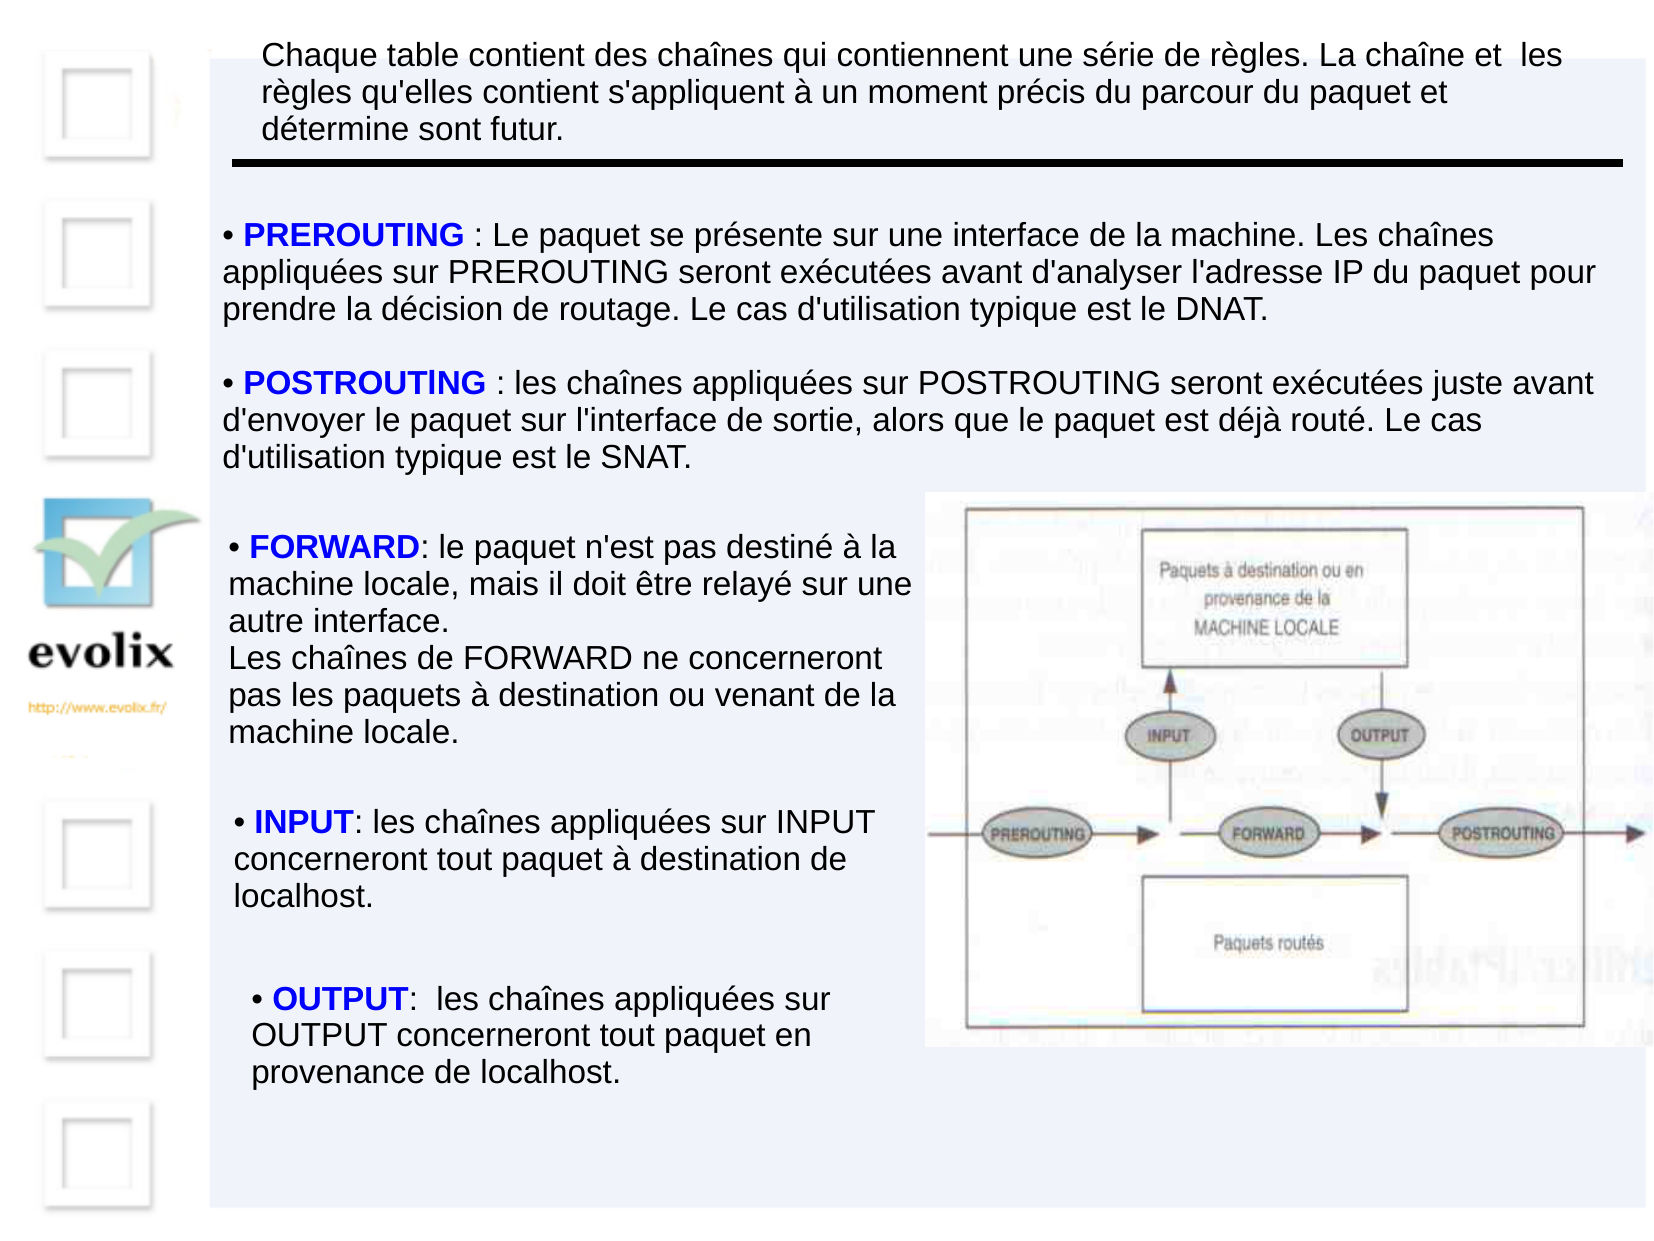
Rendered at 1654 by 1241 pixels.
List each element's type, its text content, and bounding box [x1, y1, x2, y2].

text_box Chaque table contient des chaînes qui contiennent une série de règles. La chaîne et les règles qu'elles contient s'appliquent à un moment précis du parcour du paquet et détermine sont futur. [246, 29, 1611, 156]
text_box • PREROUTING : Le paquet se présente sur une interface de la machine. Les chaînes appliquées sur PREROUTING seront exécutées avant d'analyser l'adresse IP du paquet pour prendre la décision de routage. Le cas d'utilisation typique est le DNAT. • POSTROUTlNG : les chaînes appliquées sur POSTROUTING seront exécutées juste avant d'envoyer le paquet sur l'interface de sortie, alors que le paquet est déjà routé. Le cas d'utilisation typique est le SNAT. [207, 209, 1621, 484]
text_box • FORWARD: le paquet n'est pas destiné à la machine locale, mais il doit être relayé sur une autre interface. Les chaînes de FORWARD ne concerneront pas les paquets à destination ou venant de la machine locale. [213, 520, 939, 759]
text_box • INPUT: les chaînes appliquées sur INPUT concerneront tout paquet à destination de localhost. [218, 795, 918, 922]
text_box • OUTPUT: les chaînes appliquées sur OUTPUT concerneront tout paquet en provenance de localhost. [236, 972, 866, 1099]
picture [0, 49, 1654, 1218]
